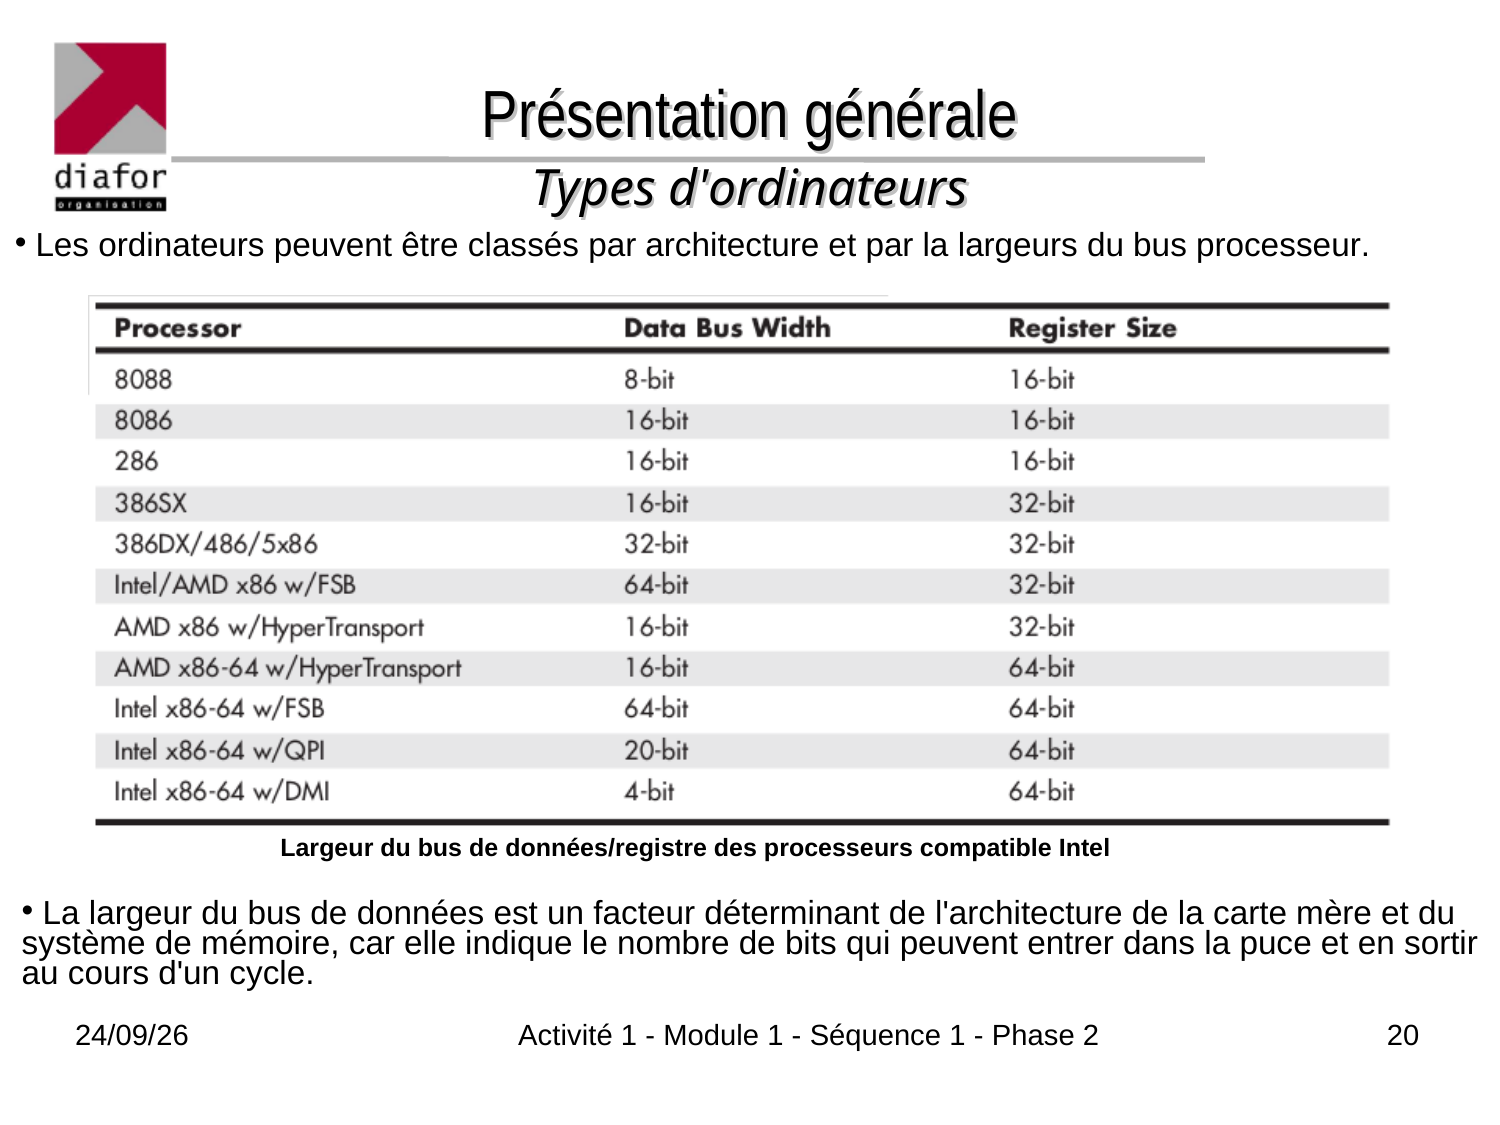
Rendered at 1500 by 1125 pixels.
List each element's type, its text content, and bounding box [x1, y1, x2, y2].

text_box Largeur du bus de données/registre des processeurs compatible Intel [265, 835, 1128, 869]
text_box Les ordinateurs peuvent être classés par architecture et par la largeurs du bus processeur. [0, 224, 1500, 270]
picture [88, 295, 1409, 835]
picture [53, 42, 168, 213]
title Présentation générale Types d'ordinateurs [75, 45, 1426, 224]
text_box La largeur du bus de données est un facteur déterminant de l'architecture de la carte mère et du système de mémoire, car elle indique le nombre de bits qui peuvent entrer dans la puce et en sortir au cours d'un cycle. [6, 892, 1500, 999]
